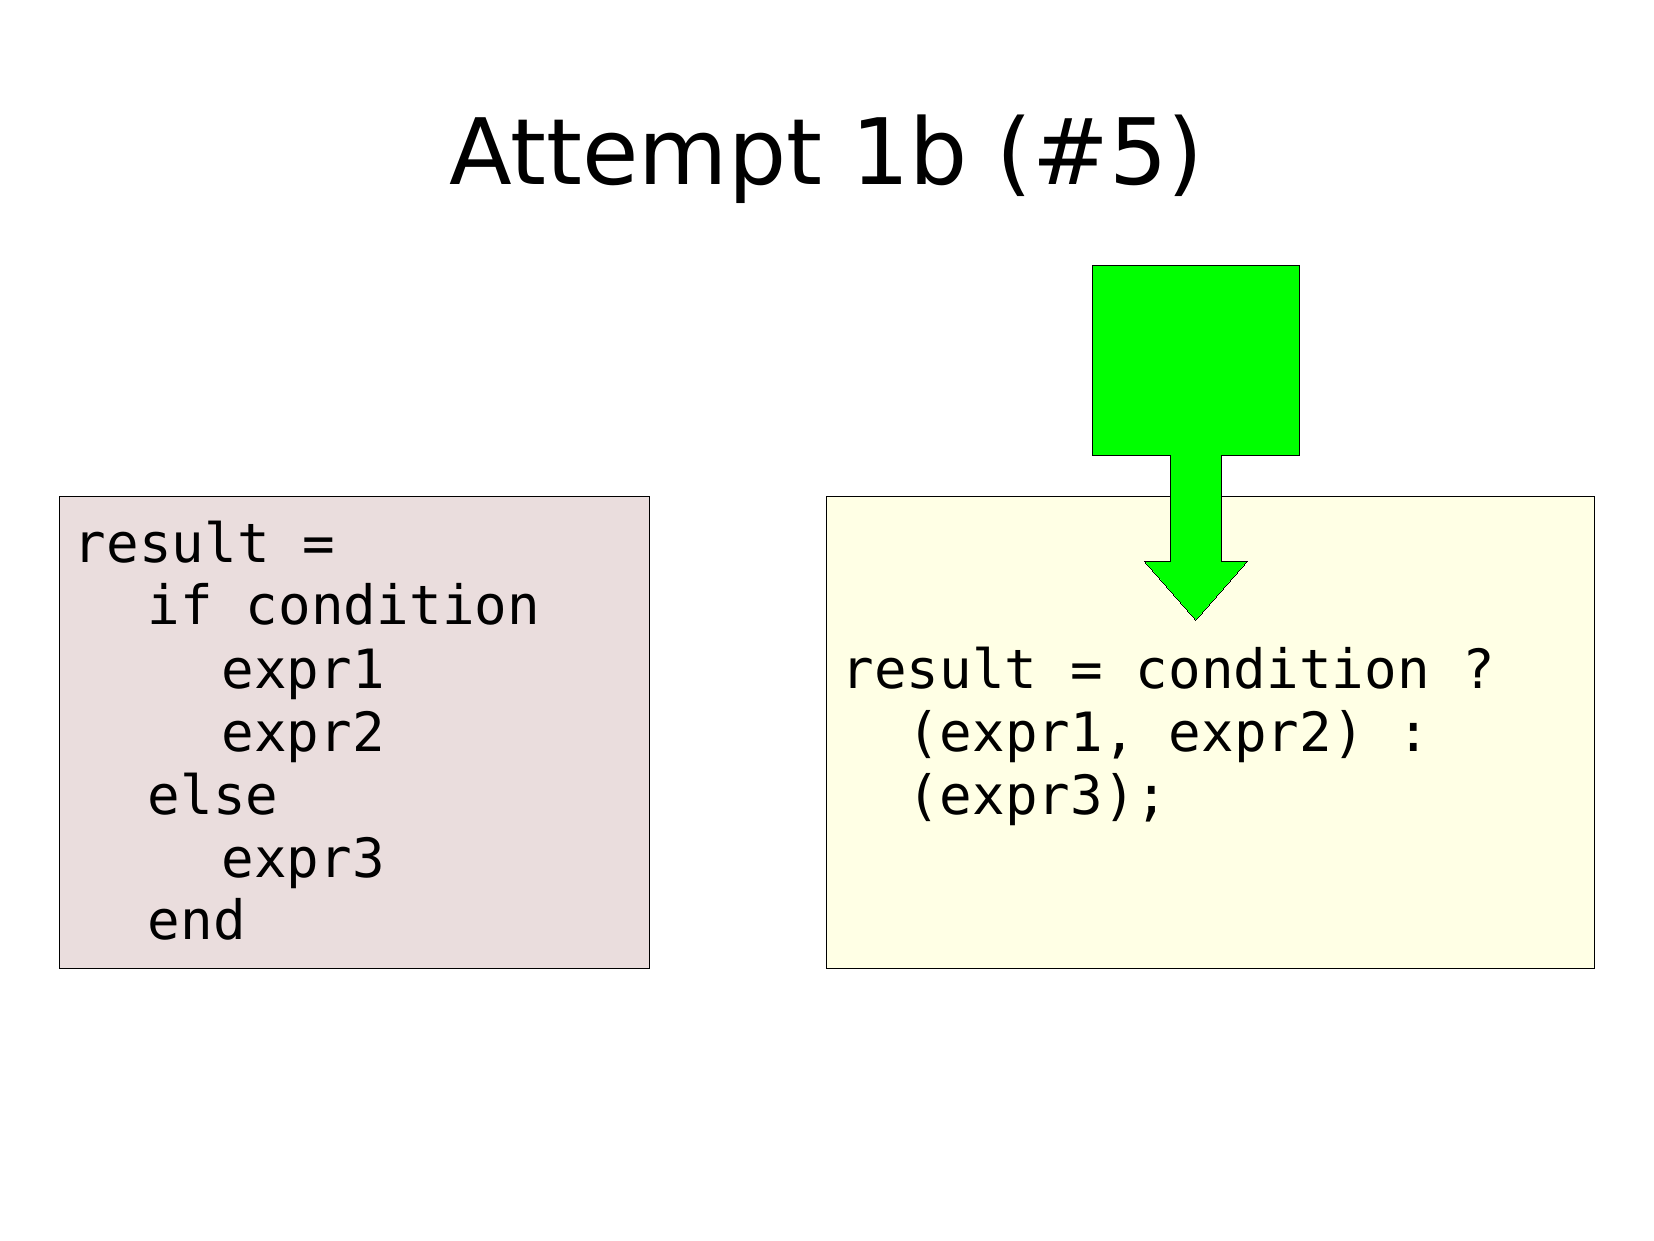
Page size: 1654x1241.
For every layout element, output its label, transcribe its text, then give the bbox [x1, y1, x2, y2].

title Attempt 1b (#5) [82, 56, 1571, 250]
text_box result = condition ? (expr1, expr2) : (expr3); [826, 496, 1595, 969]
text_box result = if condition expr1 expr2 else expr3 end [59, 496, 650, 969]
text_box [1092, 265, 1300, 621]
